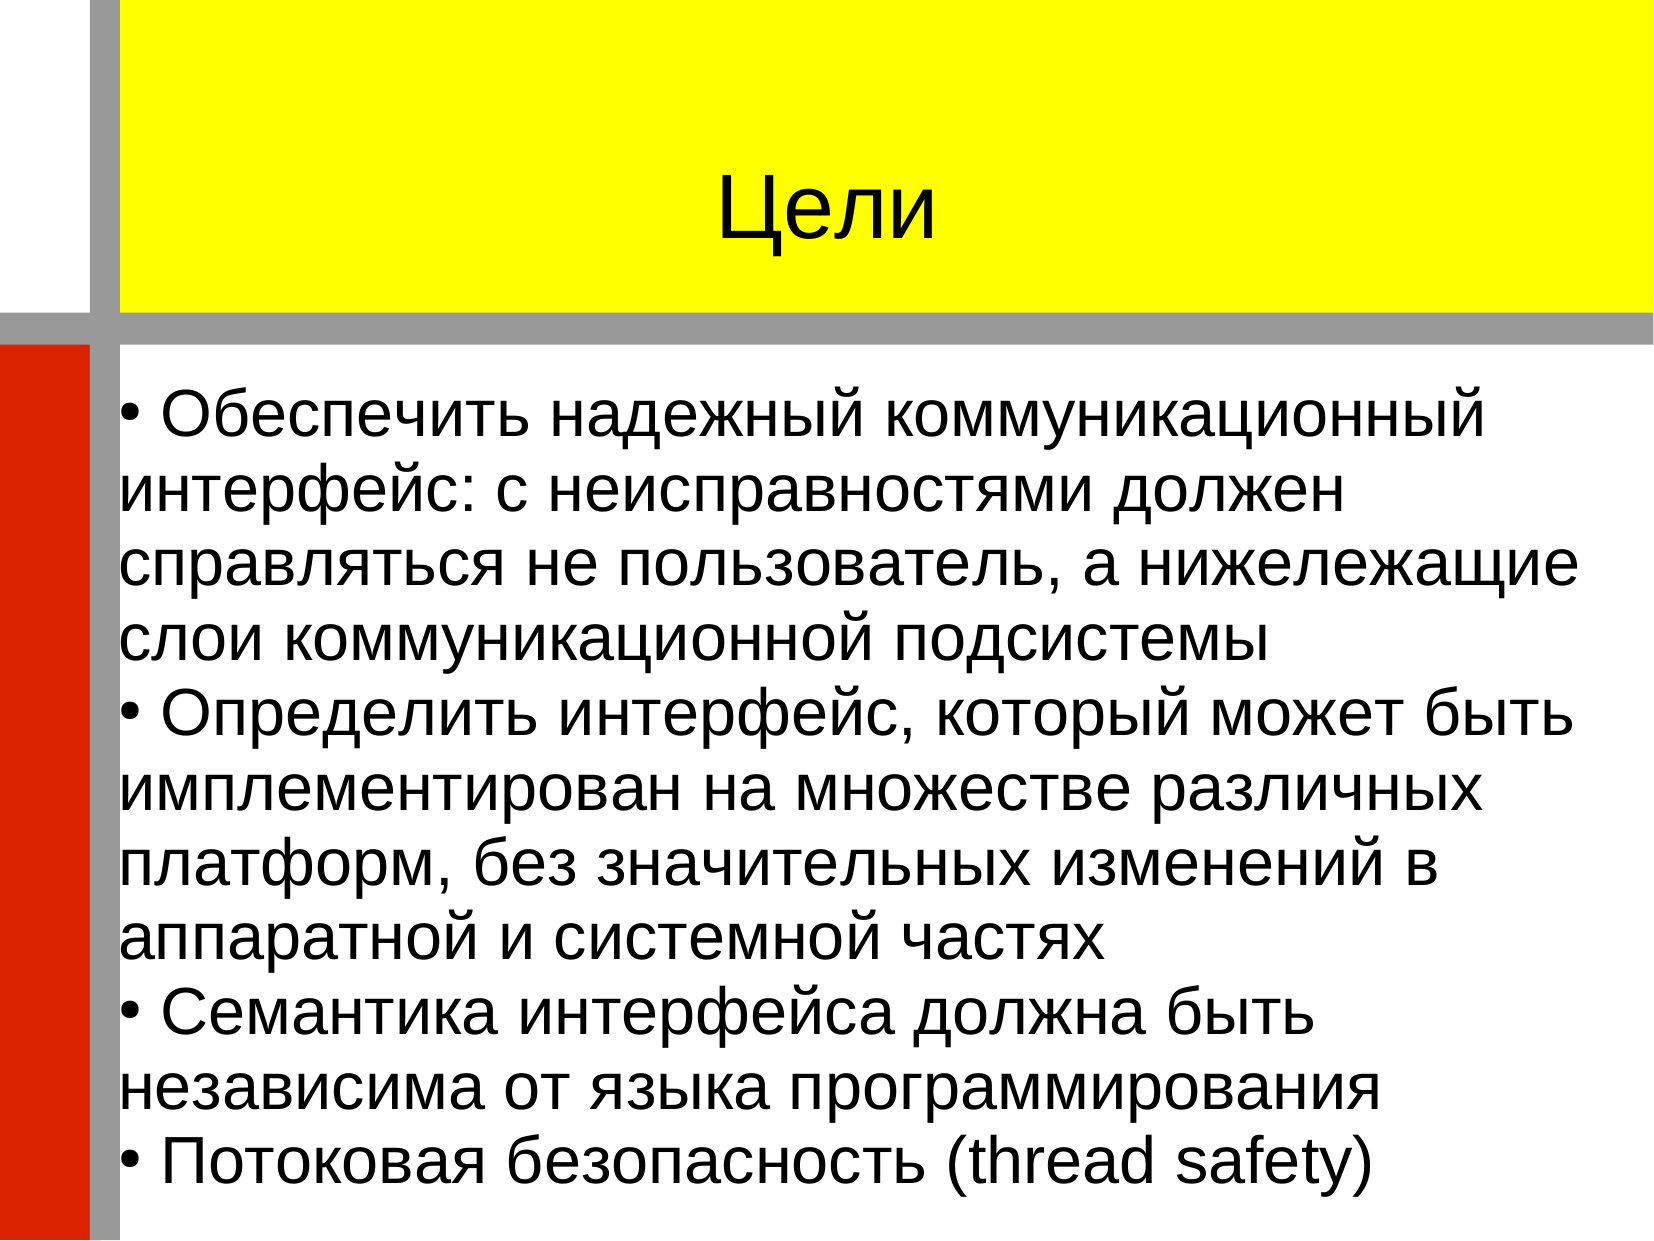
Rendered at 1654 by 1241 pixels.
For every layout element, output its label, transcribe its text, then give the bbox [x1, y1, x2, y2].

title Цели [121, 102, 1534, 311]
subtitle Обеспечить надежный коммуникационный интерфейс: с неисправностями должен справляться не пользователь, а нижележащие слои коммуникационной подсистемы Определить интерфейс, который может быть имплементирован на множестве различных платформ, без значительных изменений в аппаратной и системной частях Семантика интерфейса должна быть независима от языка программирования Потоковая безопасность (thread safety) [118, 334, 1654, 1241]
